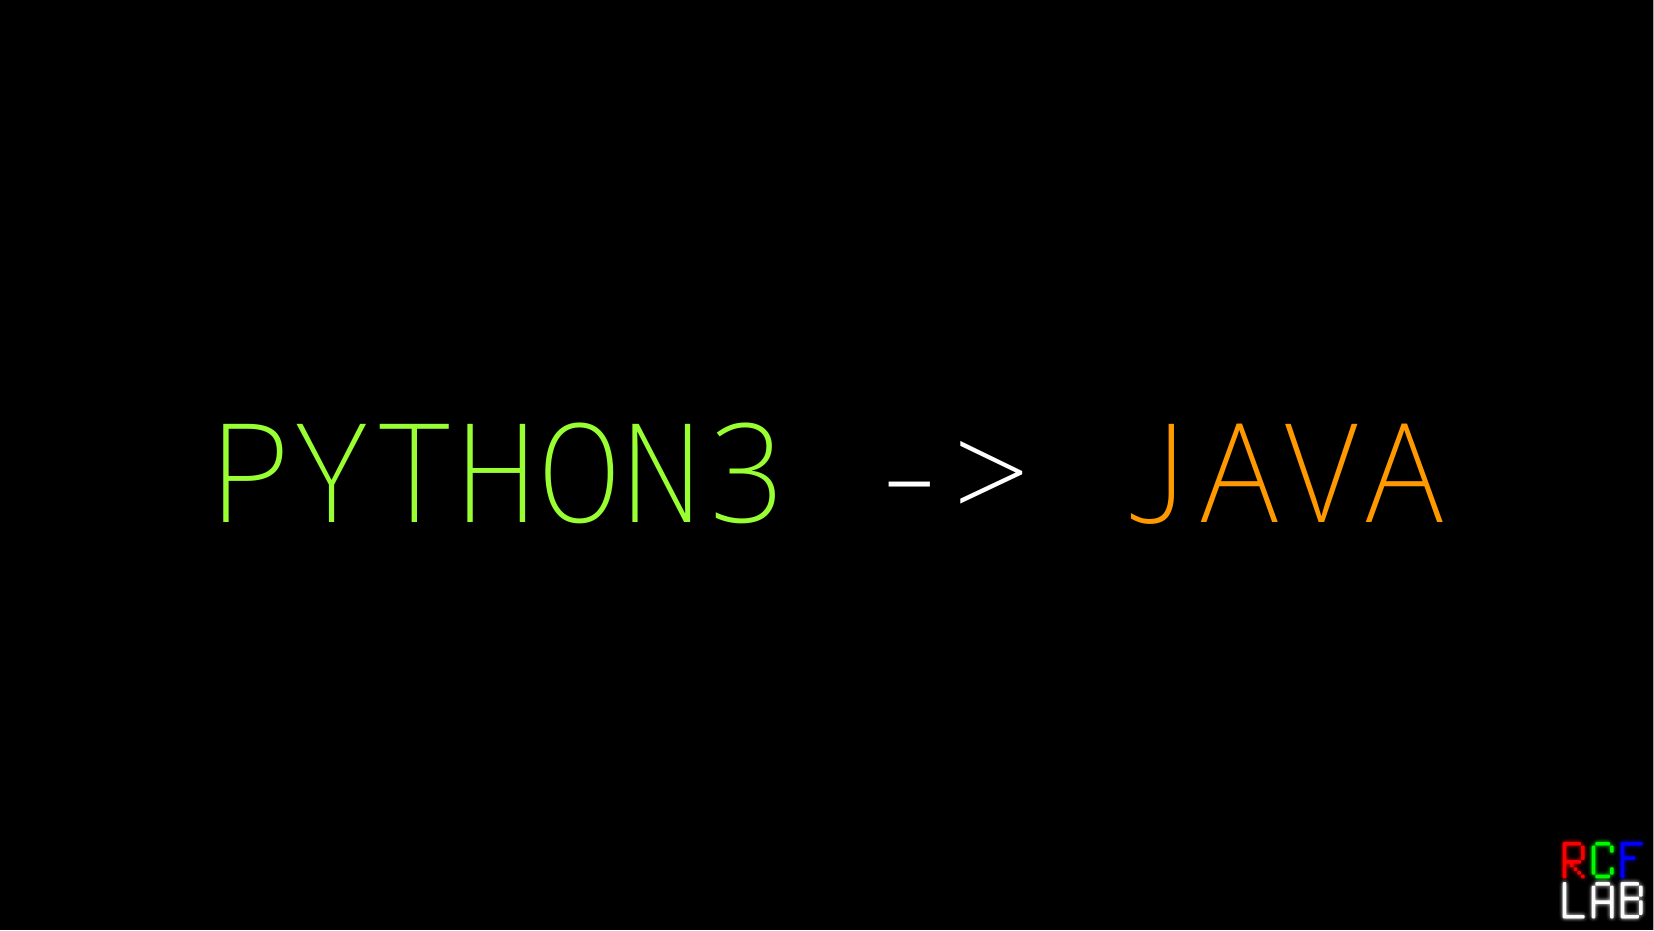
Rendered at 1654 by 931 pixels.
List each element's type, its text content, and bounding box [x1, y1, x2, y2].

picture [1559, 838, 1646, 922]
text_box PYTHON3 -> JAVA [183, 368, 1471, 562]
